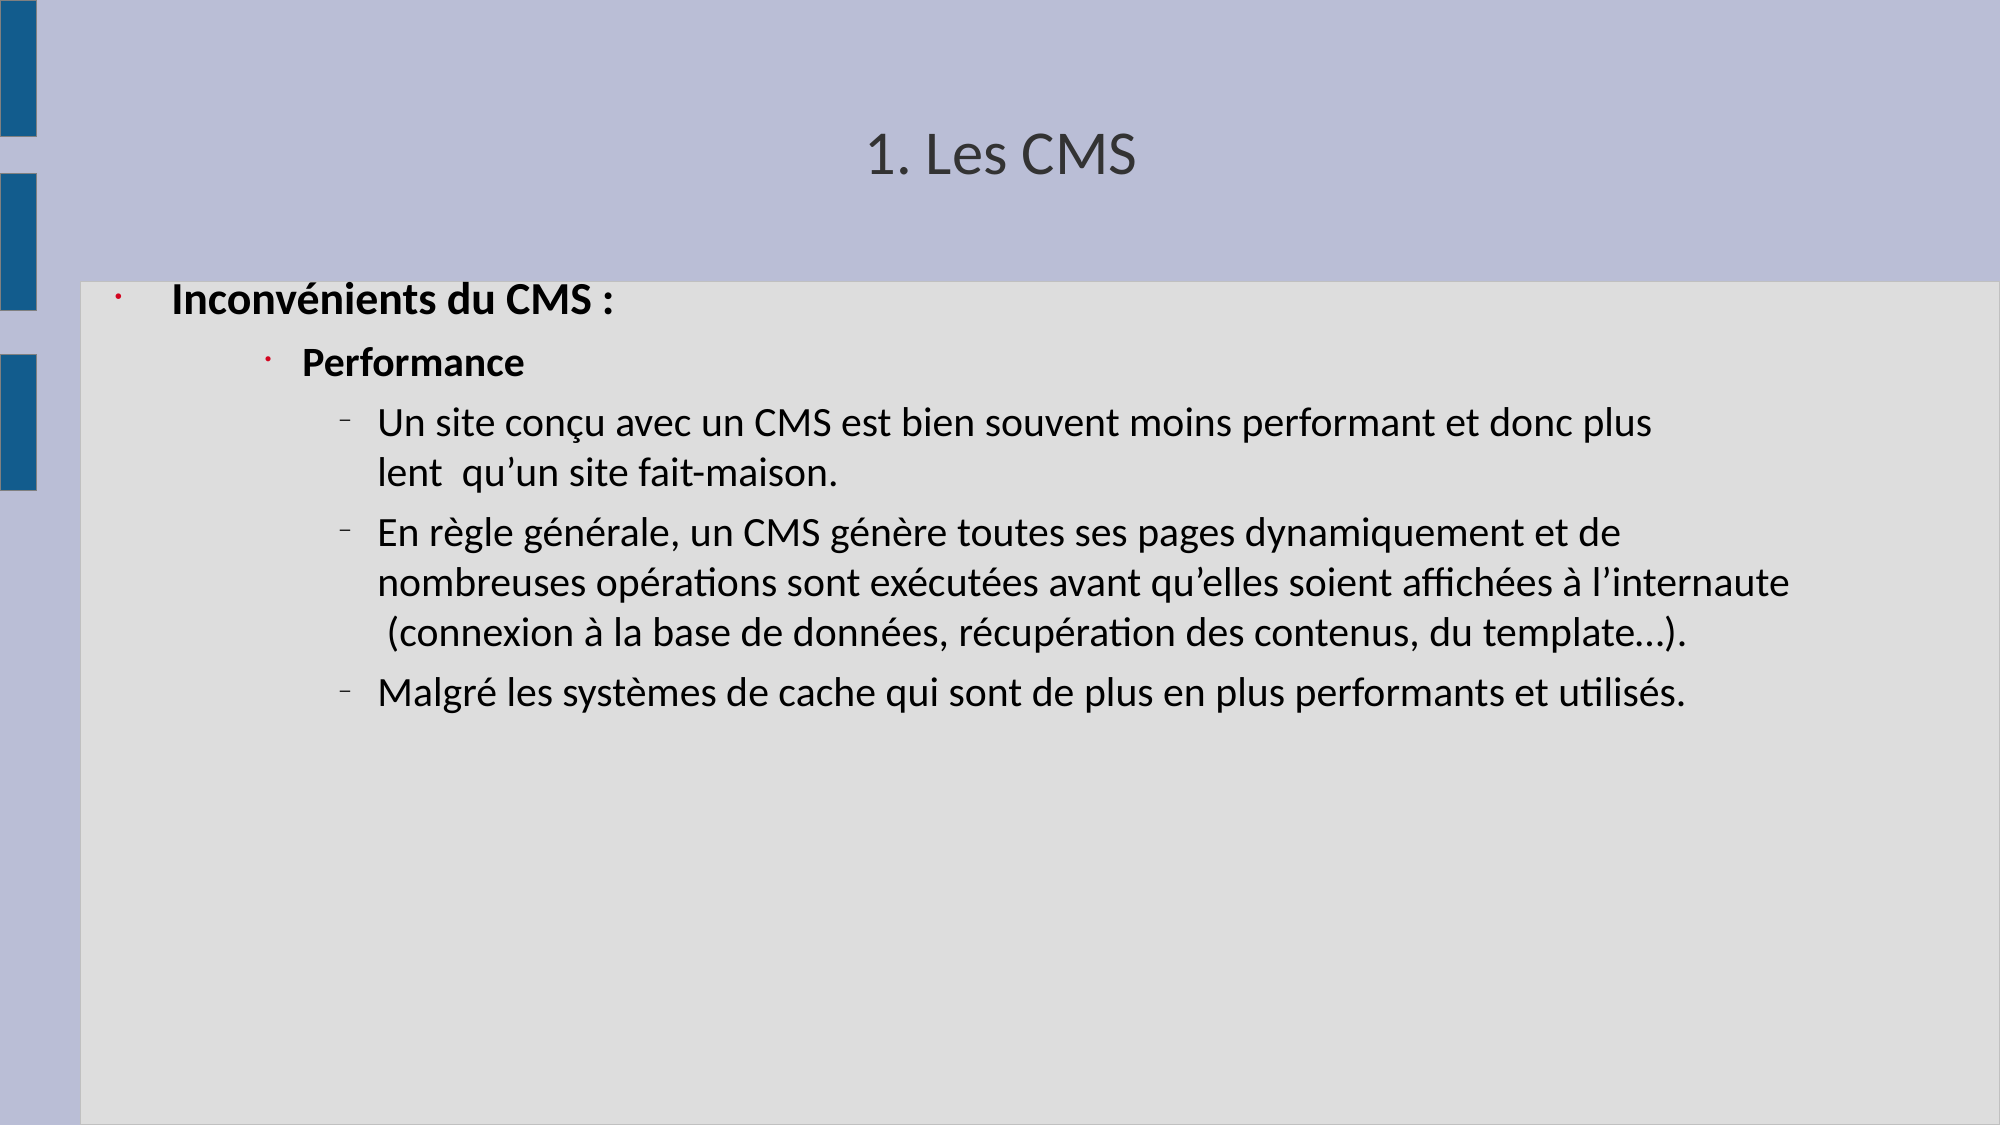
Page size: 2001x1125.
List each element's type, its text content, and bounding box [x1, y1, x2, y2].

title 1. Les CMS [859, 109, 1141, 256]
text_box Inconvénients du CMS : Performance Un site conçu avec un CMS est bien souvent moins performant et donc plus lent qu’un site fait-maison. En règle générale, un CMS génère toutes ses pages dynamiquement et de nombreuses opérations sont exécutées avant qu’elles soient affichées à l’internaute (connexion à la base de données, récupération des contenus, du template…). Malgré les systèmes de cache qui sont de plus en plus performants et utilisés. [112, 256, 1795, 715]
